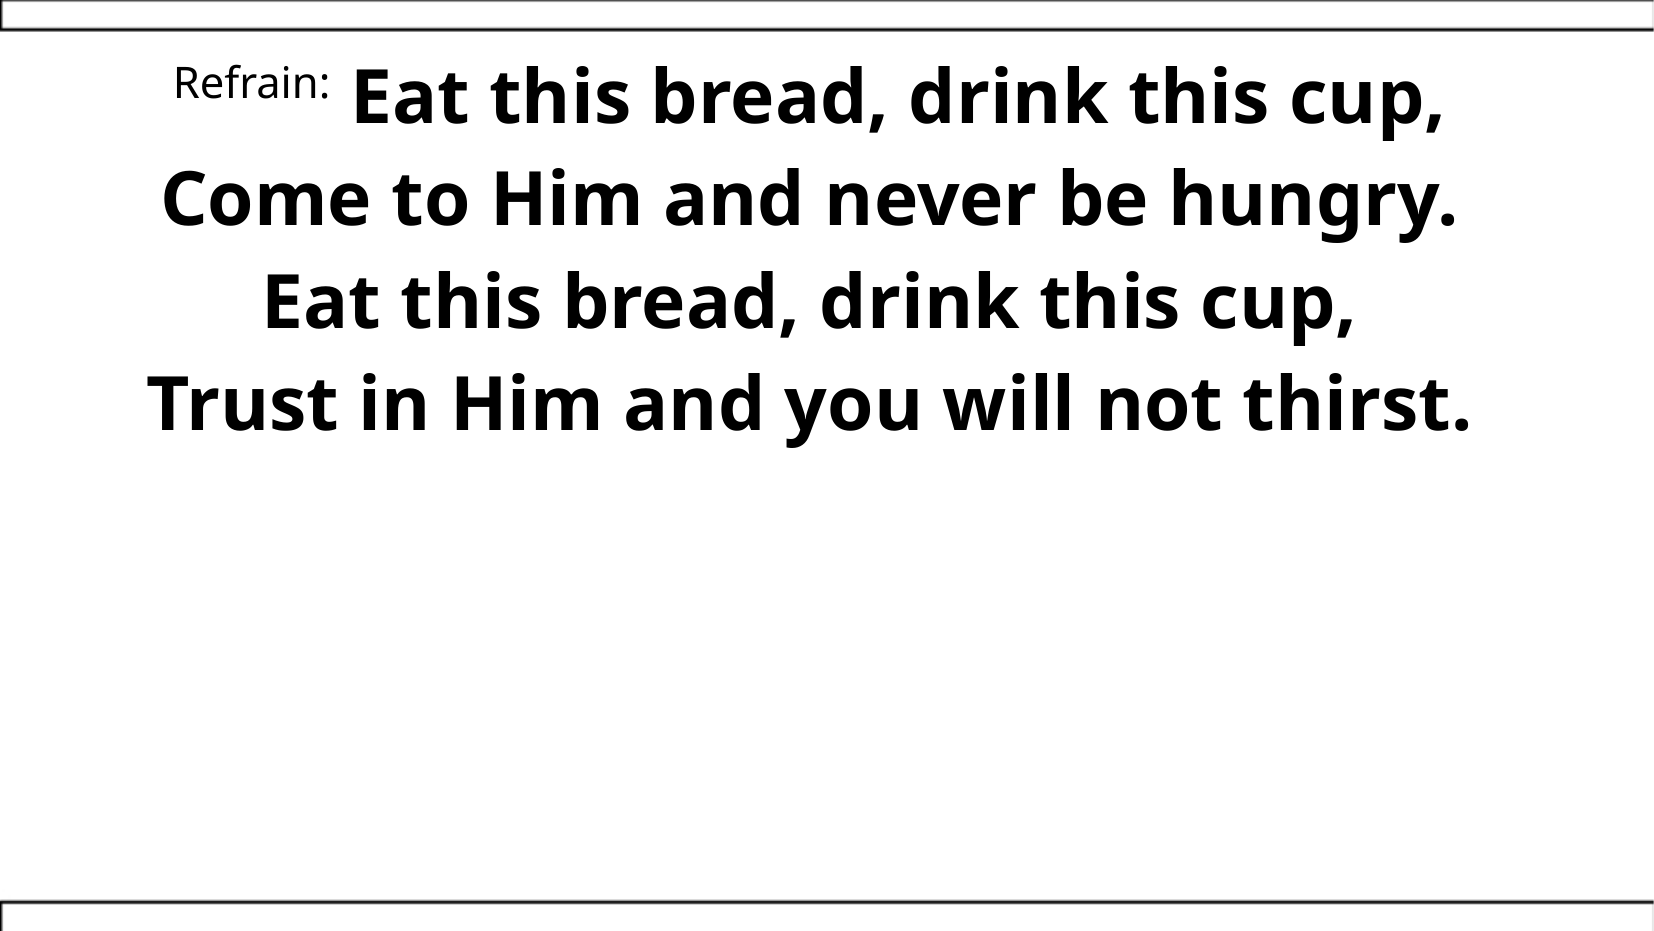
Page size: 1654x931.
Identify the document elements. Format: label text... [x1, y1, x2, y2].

picture [0, 0, 1654, 931]
text_box Refrain: Eat this bread, drink this cup, Come to Him and never be hungry. Eat this bread, drink this cup, Trust in Him and you will not thirst. [105, 35, 1516, 451]
